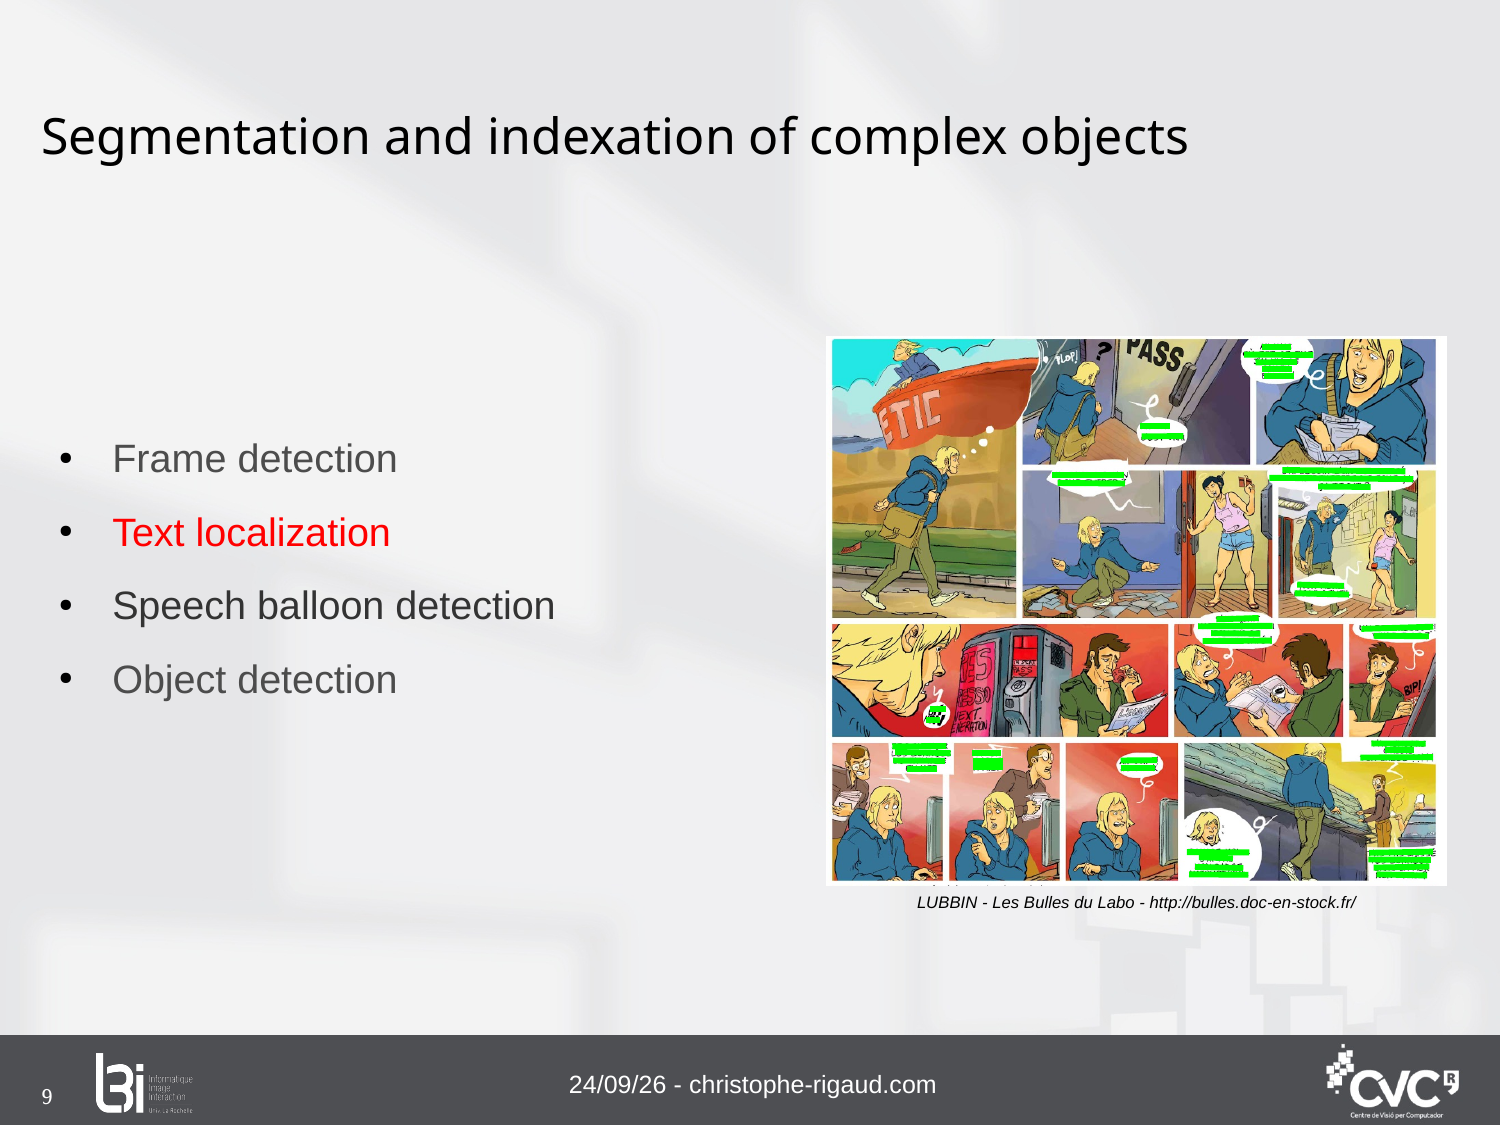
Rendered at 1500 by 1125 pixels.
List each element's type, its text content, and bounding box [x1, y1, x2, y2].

text_box 01/03/13 - christophe-rigaud.com [59, 1063, 1447, 1106]
text_box LUBBIN - Les Bulles du Labo - http://bulles.doc-en-stock.fr/ [885, 885, 1388, 920]
picture [0, 0, 1500, 1125]
title Segmentation and indexation of complex objects [41, 41, 1459, 229]
list Frame detection Text localization Speech balloon detection Object detection [41, 437, 733, 768]
